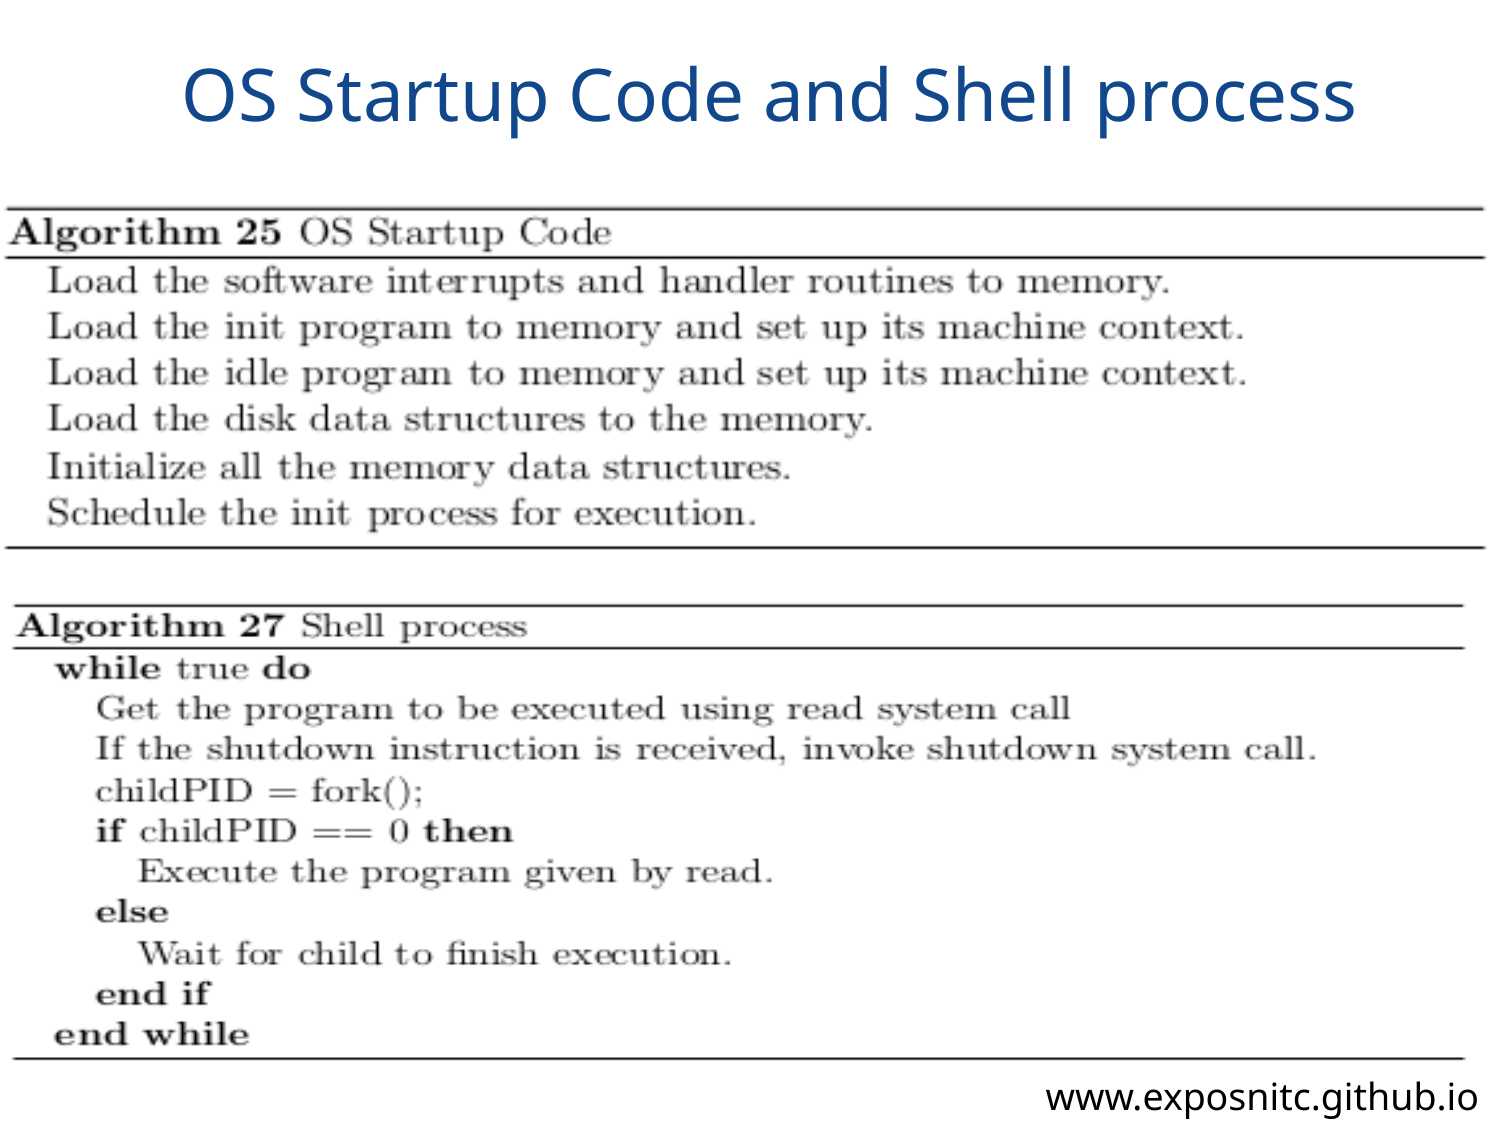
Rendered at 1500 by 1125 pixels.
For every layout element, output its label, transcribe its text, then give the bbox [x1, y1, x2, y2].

title OS Startup Code and Shell process [162, 24, 1378, 151]
picture [0, 599, 1500, 1073]
picture [0, 187, 1500, 569]
text_box www.exposnitc.github.io [1025, 1065, 1500, 1125]
